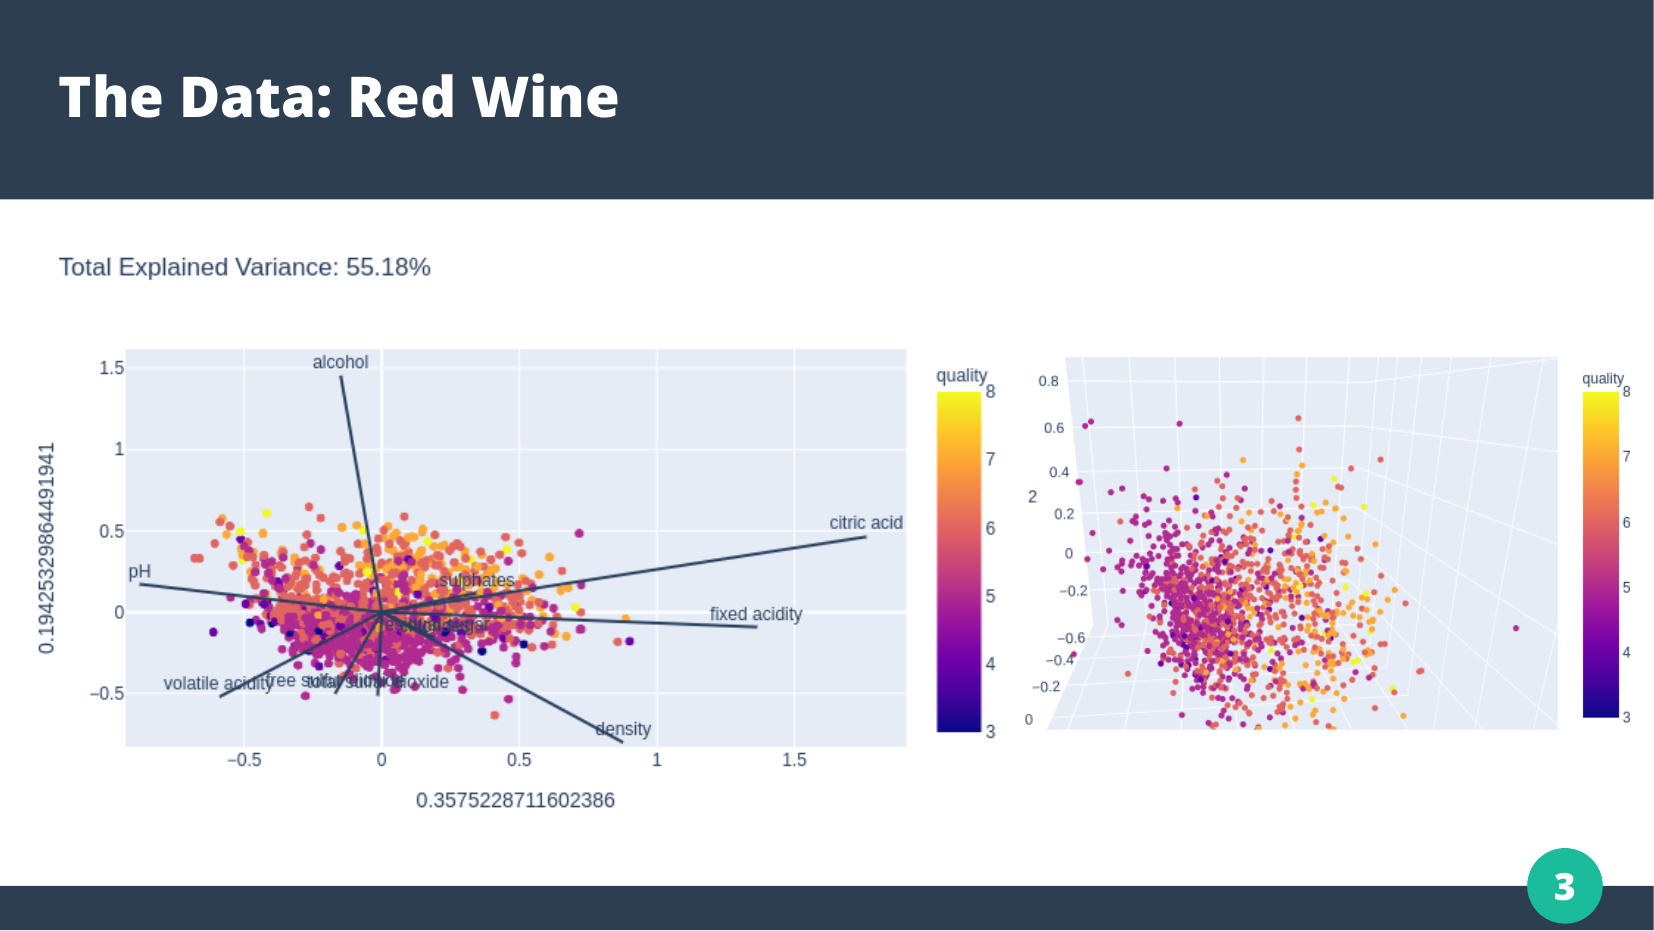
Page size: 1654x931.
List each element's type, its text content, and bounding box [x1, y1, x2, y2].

picture [8, 202, 1654, 865]
title The Data: Red Wine [59, 37, 1595, 156]
